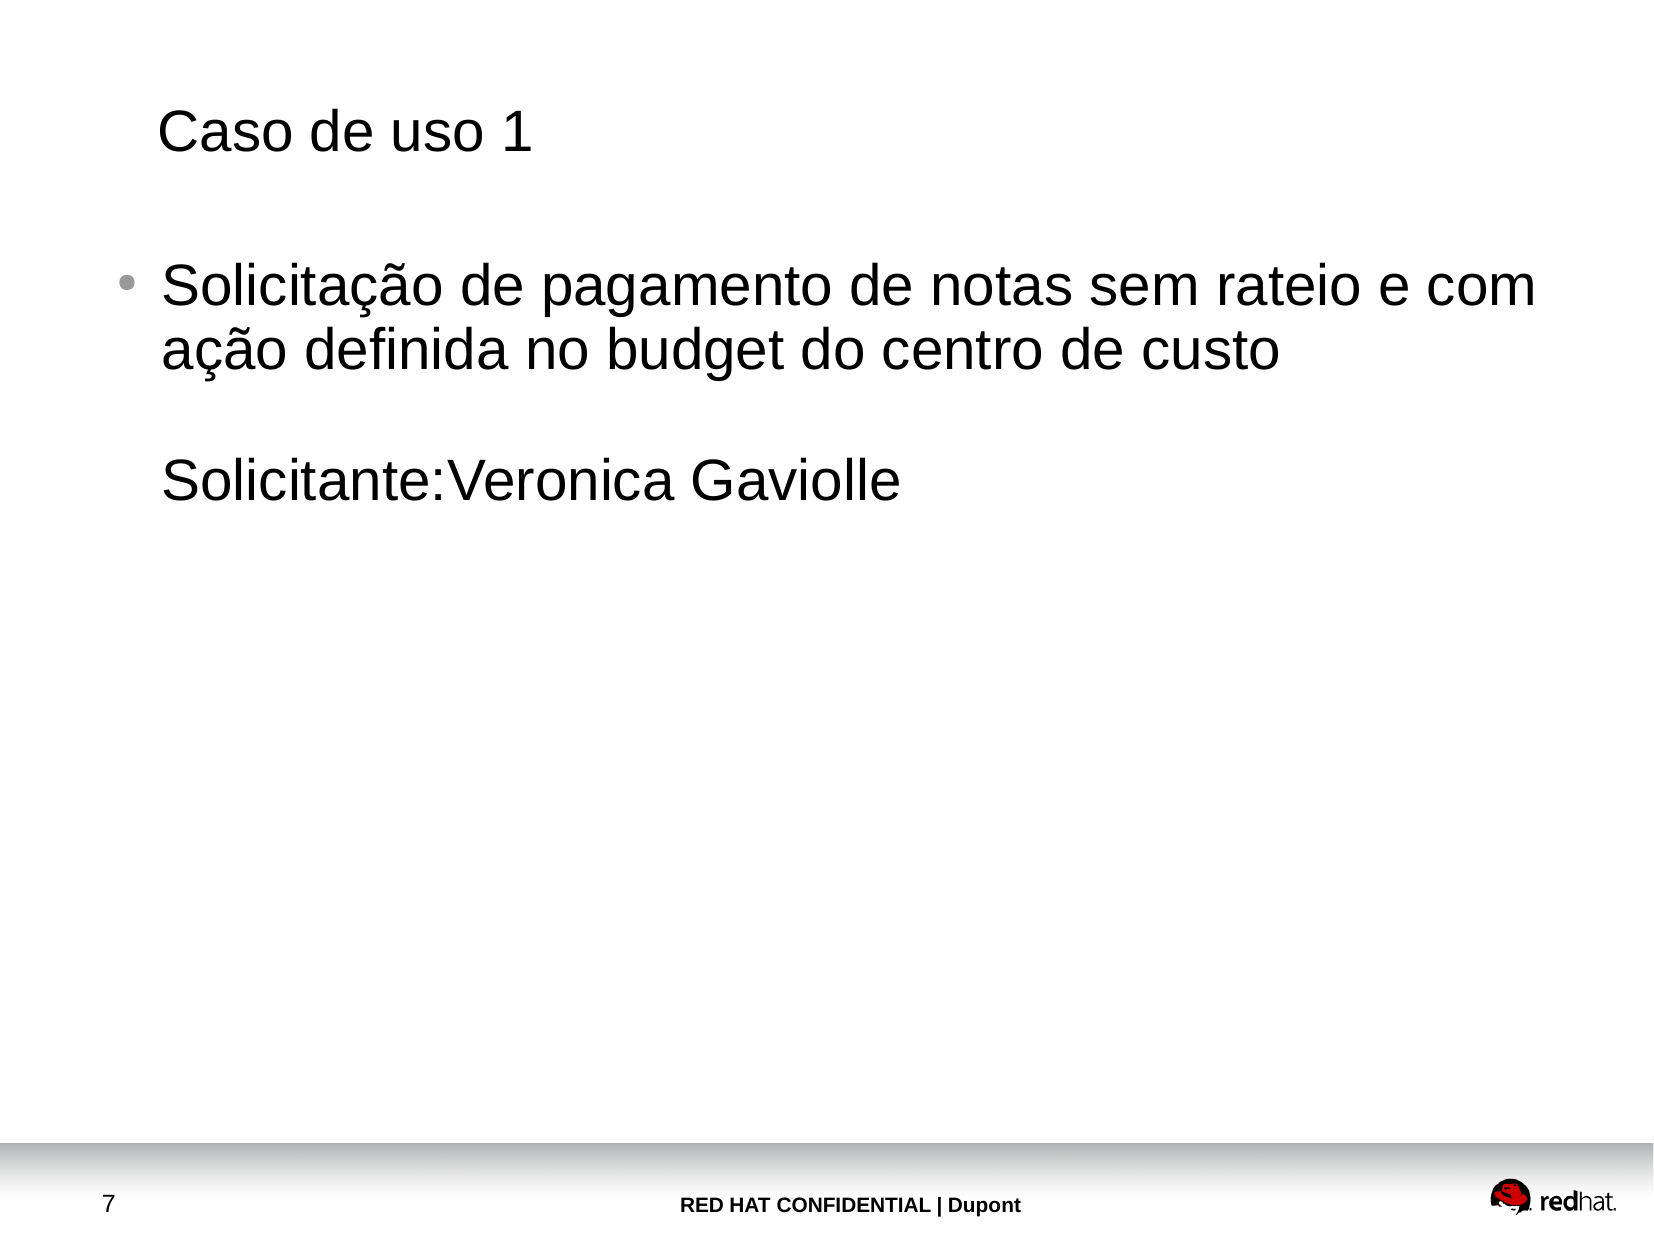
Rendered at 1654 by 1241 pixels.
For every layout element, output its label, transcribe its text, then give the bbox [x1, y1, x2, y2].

text_box Solicitação de pagamento de notas sem rateio e com ação definida no budget do centro de custo Solicitante:Veronica Gaviolle [86, 244, 1576, 1039]
picture [0, 1143, 1654, 1241]
text_box Caso de uso 1 [82, 37, 1571, 226]
